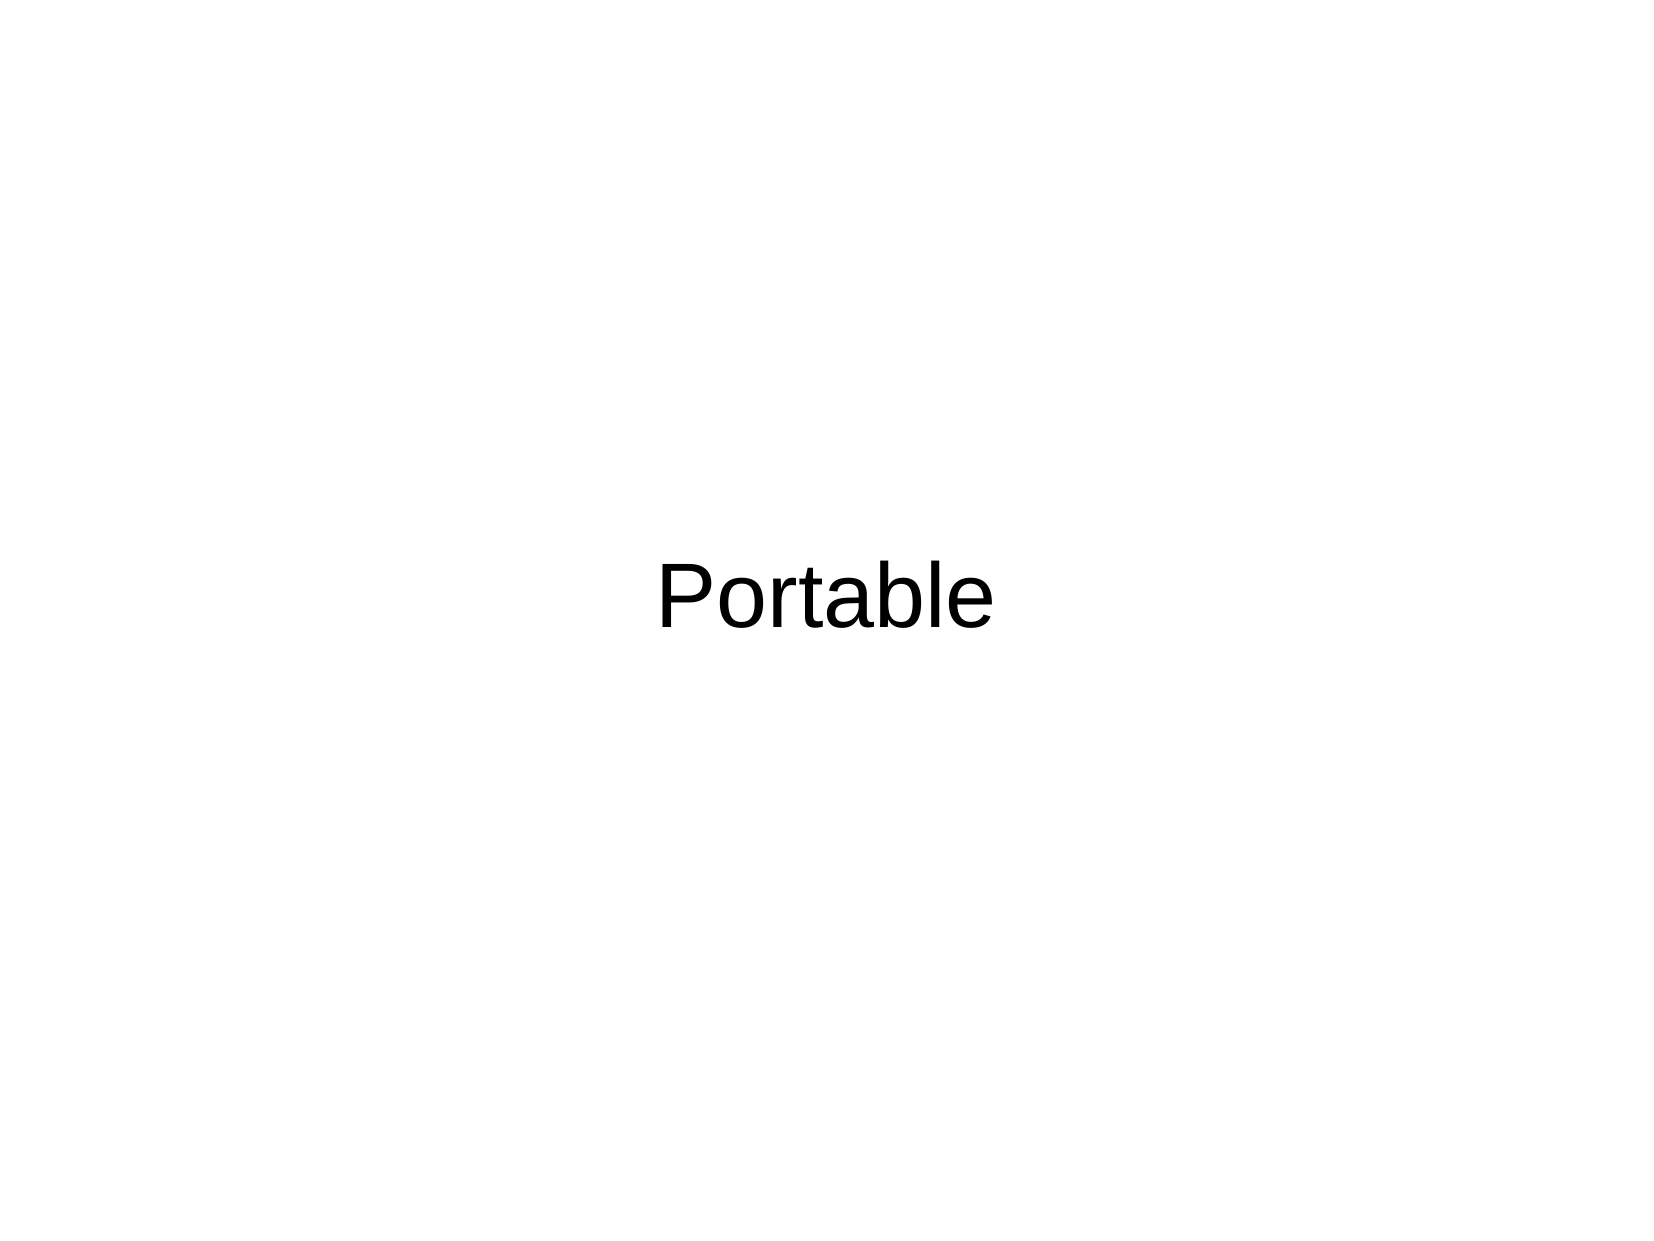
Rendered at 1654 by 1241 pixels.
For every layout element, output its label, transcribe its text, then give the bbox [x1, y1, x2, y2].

title Portable [82, 492, 1571, 700]
